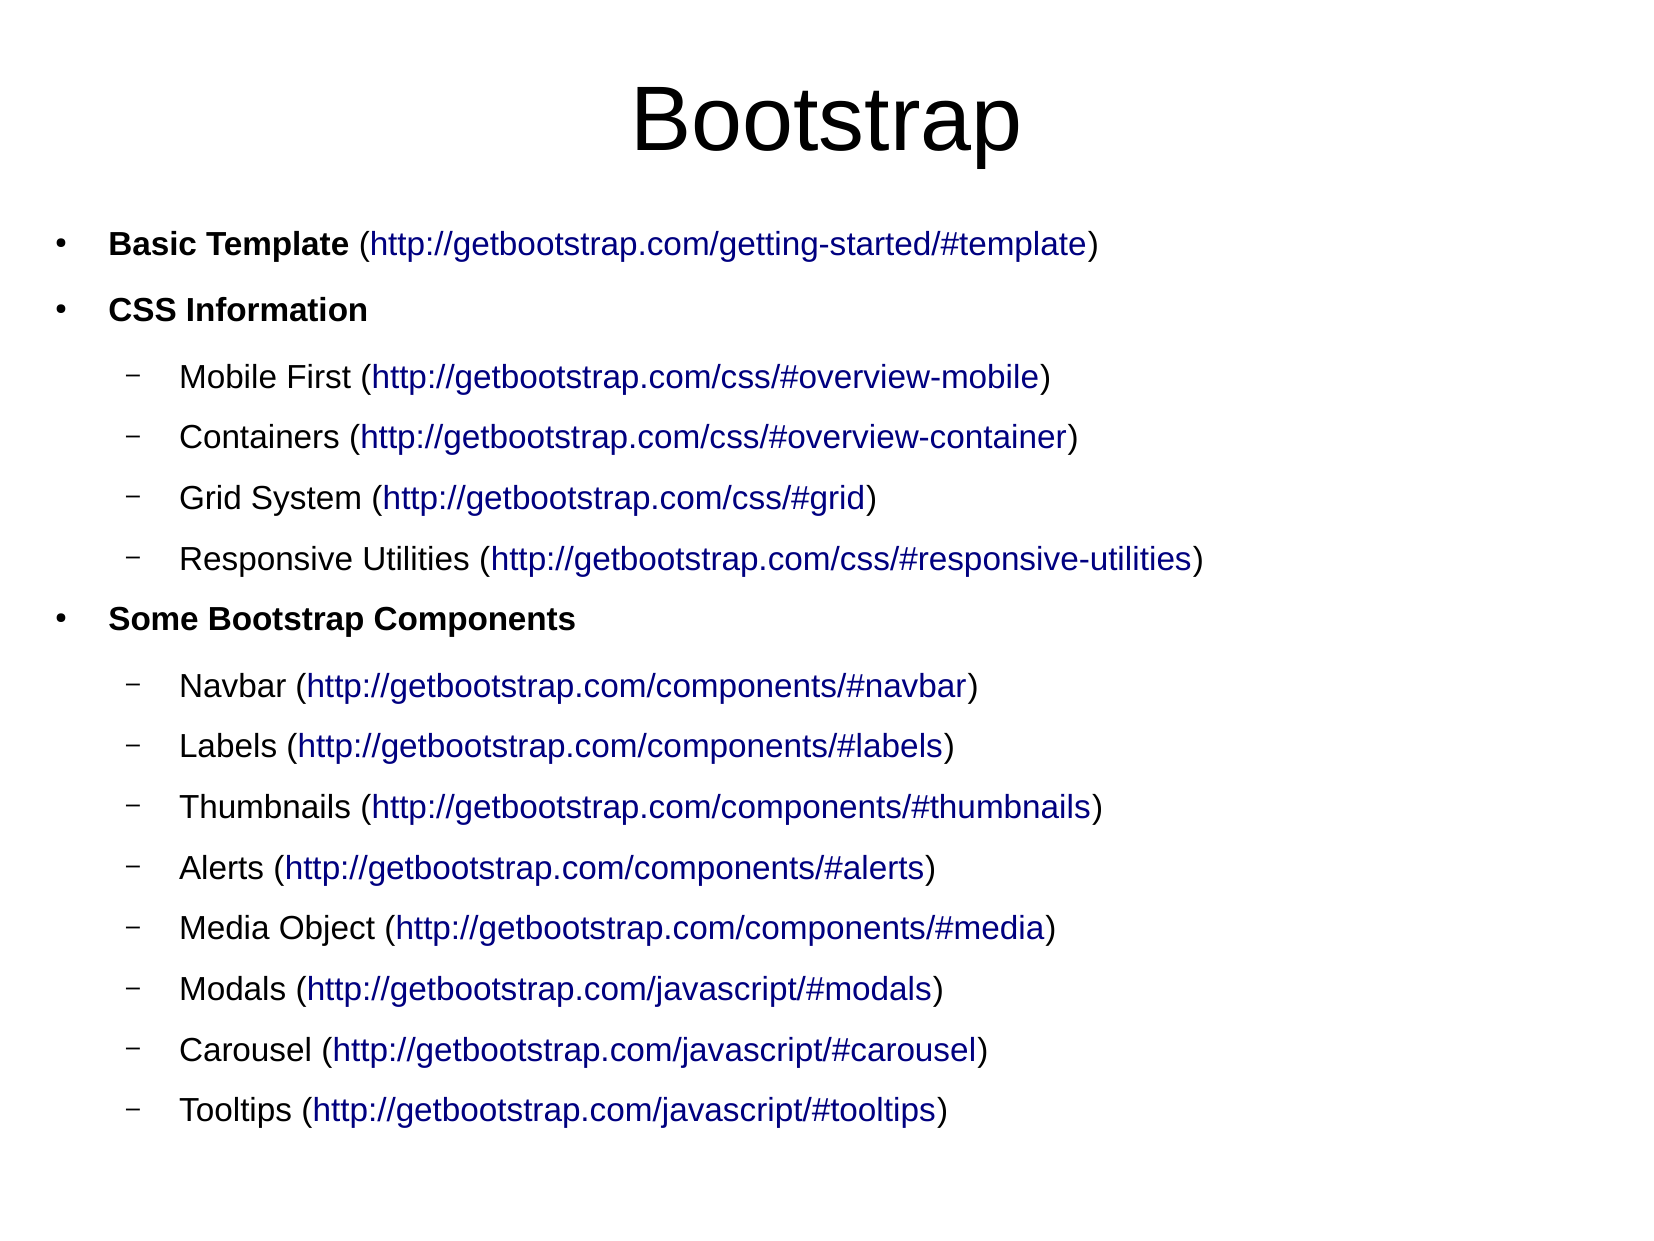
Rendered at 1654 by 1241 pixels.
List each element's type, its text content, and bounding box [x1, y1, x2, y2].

title Bootstrap [82, 49, 1571, 188]
list Basic Template (http://getbootstrap.com/getting-started/#template) CSS Information Mobile First (http://getbootstrap.com/css/#overview-mobile) Containers (http://getbootstrap.com/css/#overview-container) Grid System (http://getbootstrap.com/css/#grid) Responsive Utilities (http://getbootstrap.com/css/#responsive-utilities) Some Bootstrap Components Navbar (http://getbootstrap.com/components/#navbar) Labels (http://getbootstrap.com/components/#labels) Thumbnails (http://getbootstrap.com/components/#thumbnails) Alerts (http://getbootstrap.com/components/#alerts) Media Object (http://getbootstrap.com/components/#media) Modals (http://getbootstrap.com/javascript/#modals) Carousel (http://getbootstrap.com/javascript/#carousel) Tooltips (http://getbootstrap.com/javascript/#tooltips) [37, 225, 1613, 1241]
